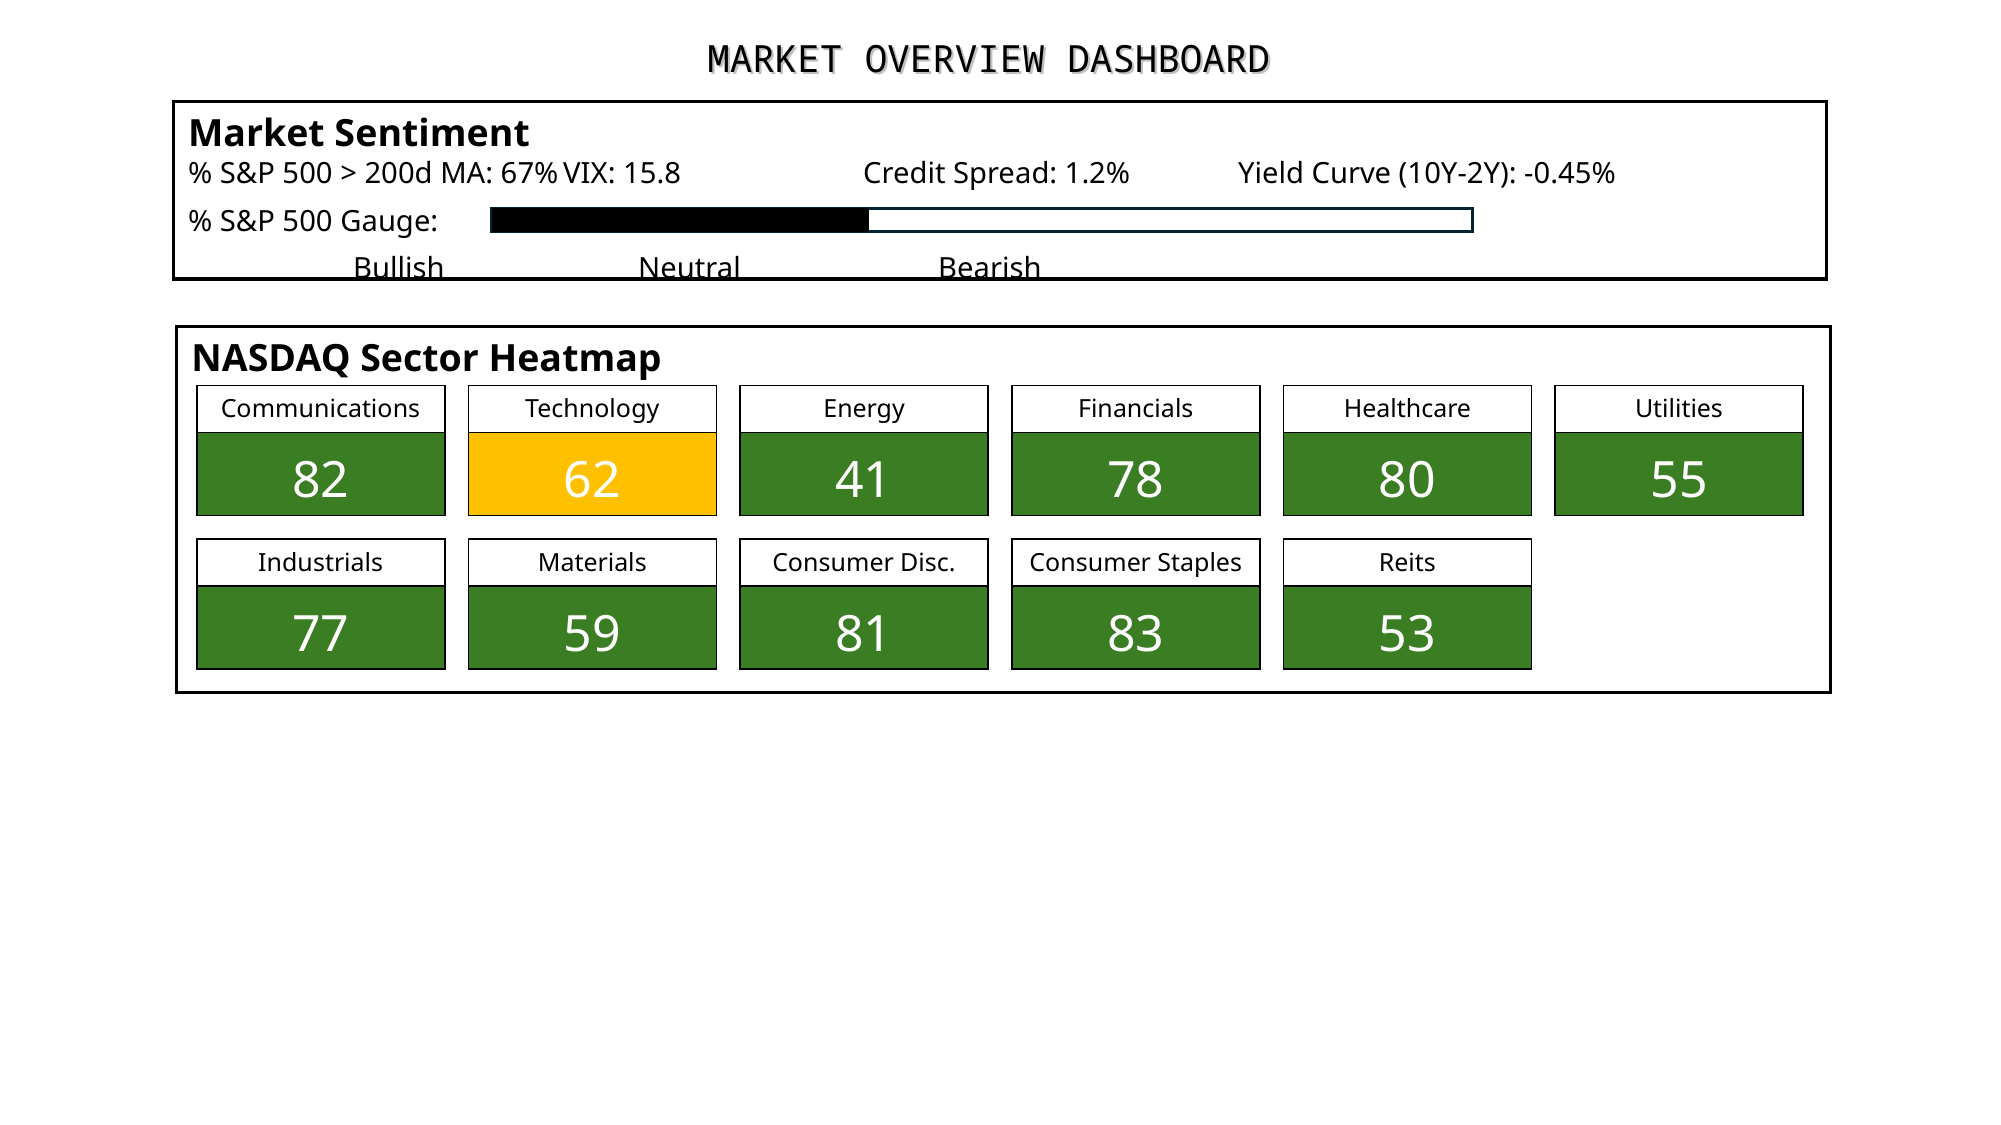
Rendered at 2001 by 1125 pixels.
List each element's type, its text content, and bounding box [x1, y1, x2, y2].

text_box Communications 82 [196, 385, 445, 516]
text_box Consumer Staples 83 [1011, 538, 1260, 670]
text_box Market Sentiment % S&P 500 > 200d MA: 67% VIX: 15.8 Credit Spread: 1.2% Yield Curve (10Y-2Y): -0.45% % S&P 500 Gauge: Bullish Neutral Bearish [173, 101, 1827, 279]
text_box Materials 59 [468, 538, 717, 670]
text_box Consumer Disc. 81 [740, 538, 989, 670]
text_box MARKET OVERVIEW DASHBOARD [173, 42, 1827, 90]
text_box [492, 208, 869, 232]
text_box Industrials 77 [196, 538, 445, 670]
text_box Healthcare 80 [1283, 385, 1532, 516]
text_box Financials 78 [1011, 385, 1260, 516]
text_box Energy 41 [740, 385, 989, 516]
text_box NASDAQ Sector Heatmap [176, 326, 1831, 693]
text_box Reits 53 [1283, 538, 1532, 670]
text_box Utilities 55 [1555, 385, 1804, 516]
text_box Technology 62 [468, 385, 717, 516]
